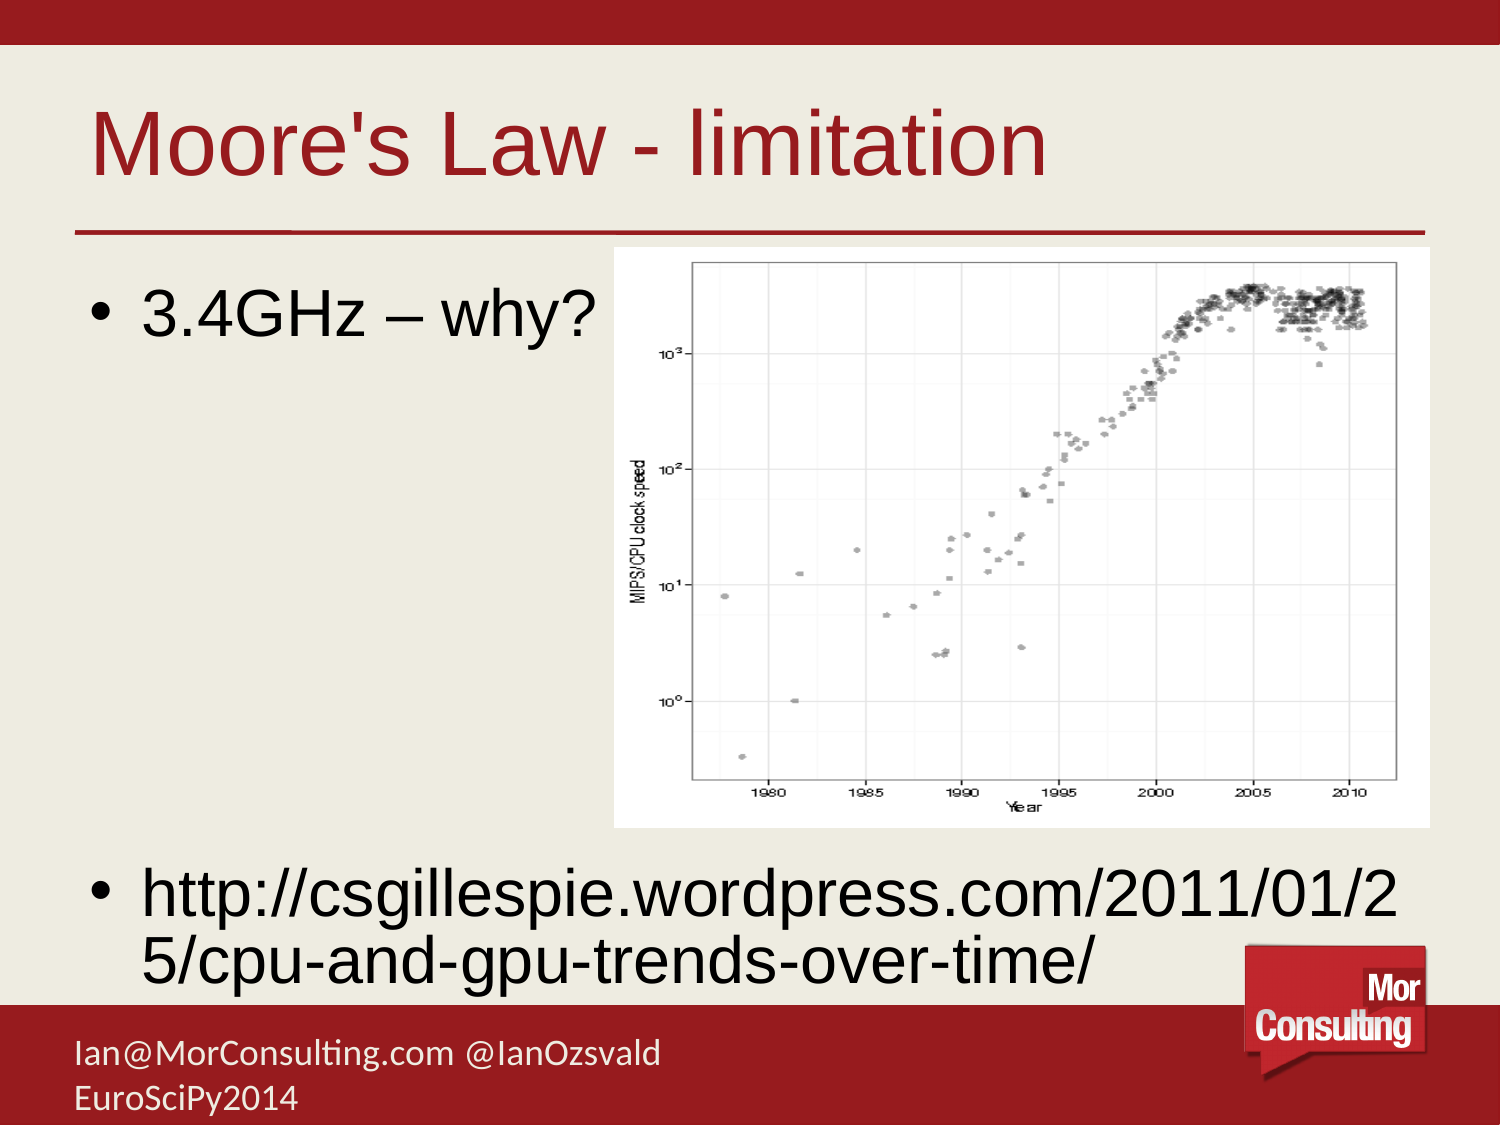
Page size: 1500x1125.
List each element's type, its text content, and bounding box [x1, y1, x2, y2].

picture [1230, 935, 1438, 1089]
picture [614, 247, 1430, 828]
text_box 3.4GHz – why? http://csgillespie.wordpress.com/2011/01/25/cpu-and-gpu-trends-over-time/ [75, 262, 1426, 945]
text_box Moore's Law - limitation [75, 45, 1426, 233]
